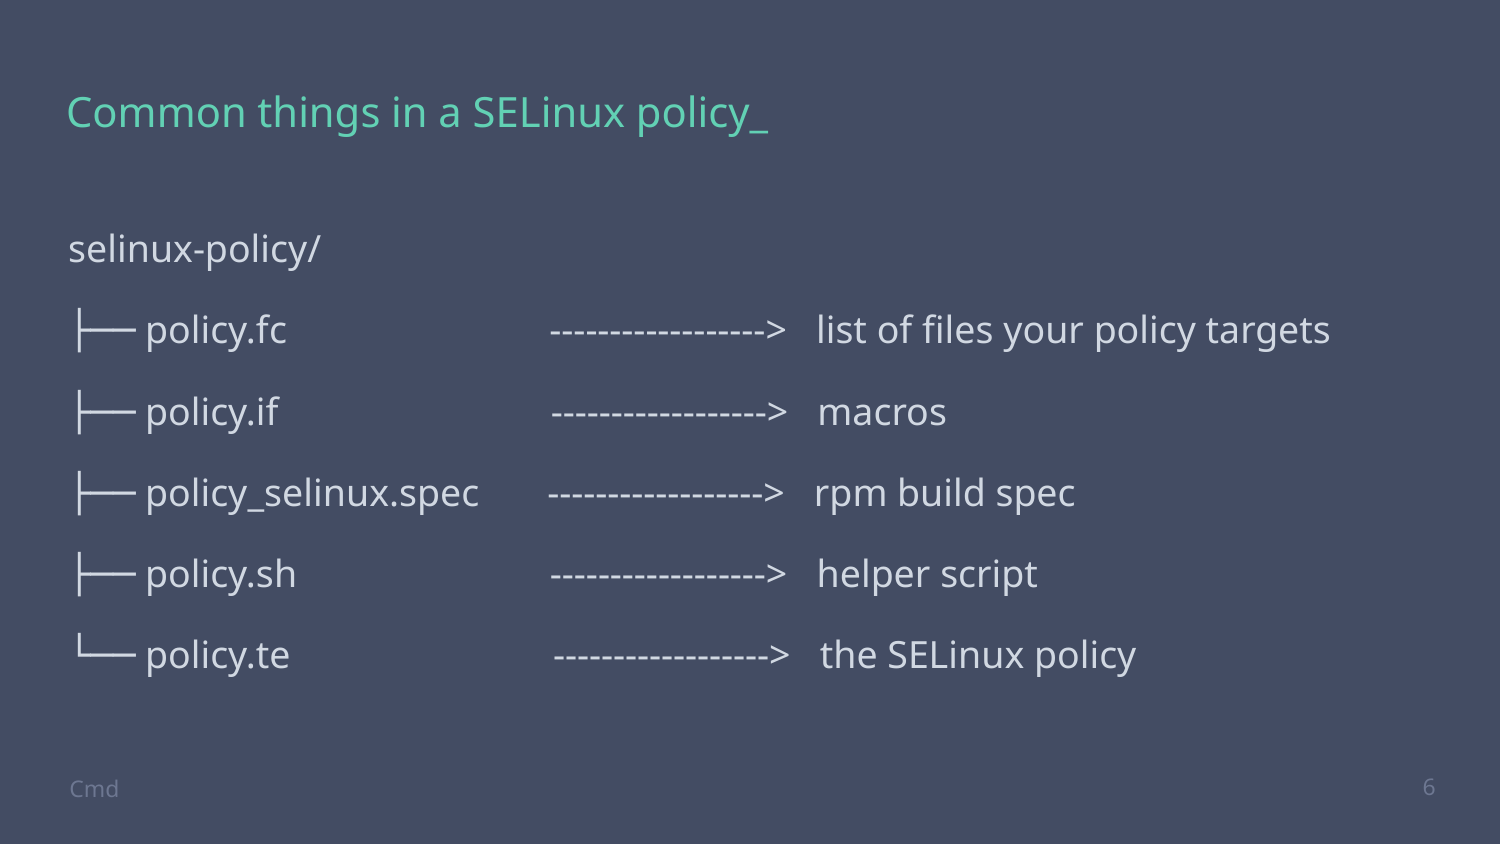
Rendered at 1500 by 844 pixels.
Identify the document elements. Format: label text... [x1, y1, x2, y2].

text_box Common things in a SELinux policy_ [51, 71, 1449, 166]
slide_number <number> [1360, 766, 1451, 811]
text_box selinux-policy/ ├── policy.fc ------------------> list of files your policy targets ├── policy.if ------------------> macros ├── policy_selinux.spec ------------------> rpm build spec ├── policy.sh ------------------> helper script └── policy.te ------------------> the SELinux policy [53, 166, 1361, 726]
